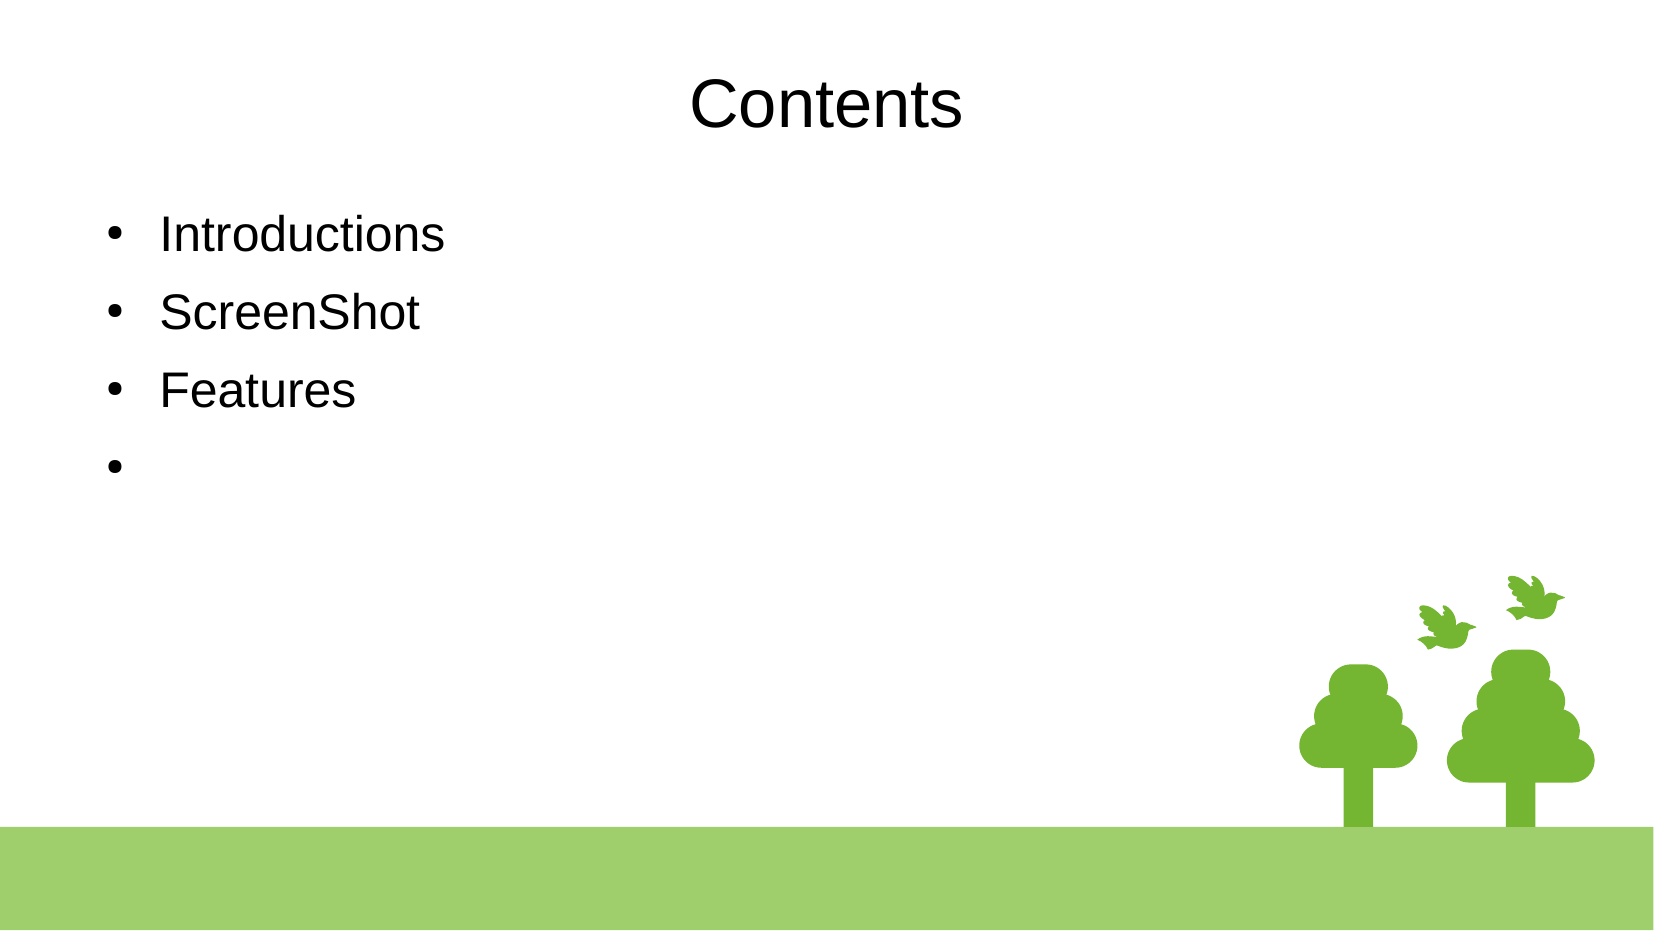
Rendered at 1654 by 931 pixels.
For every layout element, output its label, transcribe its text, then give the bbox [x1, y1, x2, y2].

list Introductions ScreenShot Features [88, 206, 1565, 739]
title Contents [88, 29, 1565, 178]
